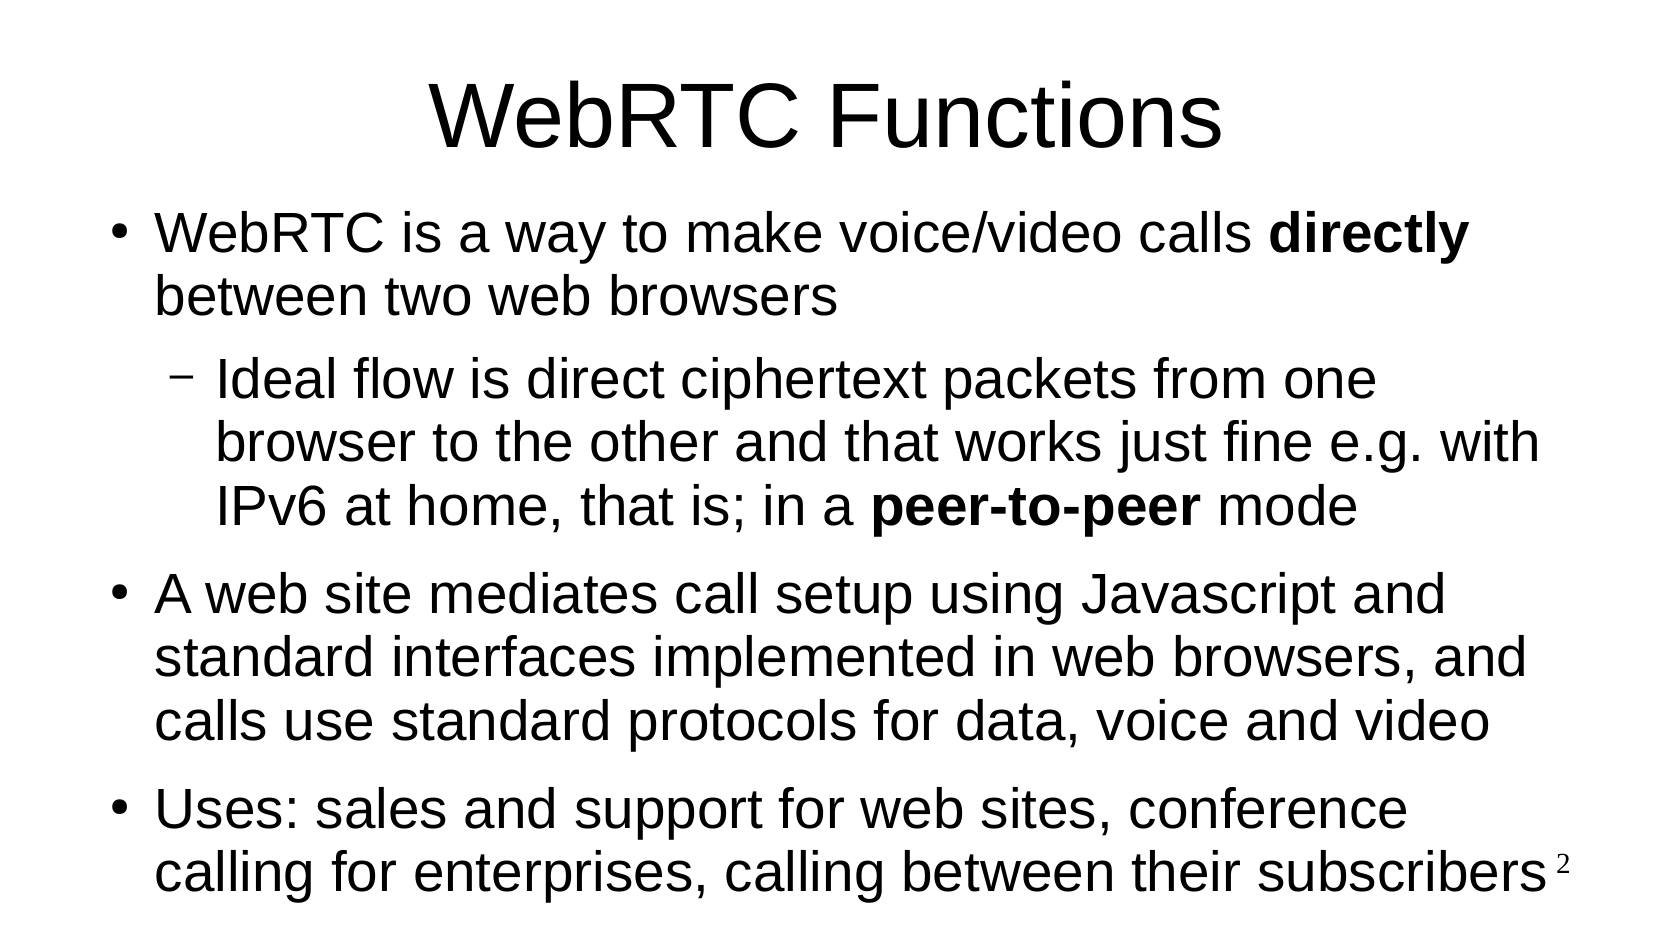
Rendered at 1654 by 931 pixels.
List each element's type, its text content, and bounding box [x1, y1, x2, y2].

list WebRTC is a way to make voice/video calls directly between two web browsers Ideal flow is direct ciphertext packets from one browser to the other and that works just fine e.g. with IPv6 at home, that is; in a peer-to-peer mode A web site mediates call setup using Javascript and standard interfaces implemented in web browsers, and calls use standard protocols for data, voice and video Uses: sales and support for web sites, conference calling for enterprises, calling between their subscribers [94, 200, 1583, 921]
title WebRTC Functions [82, 11, 1571, 219]
